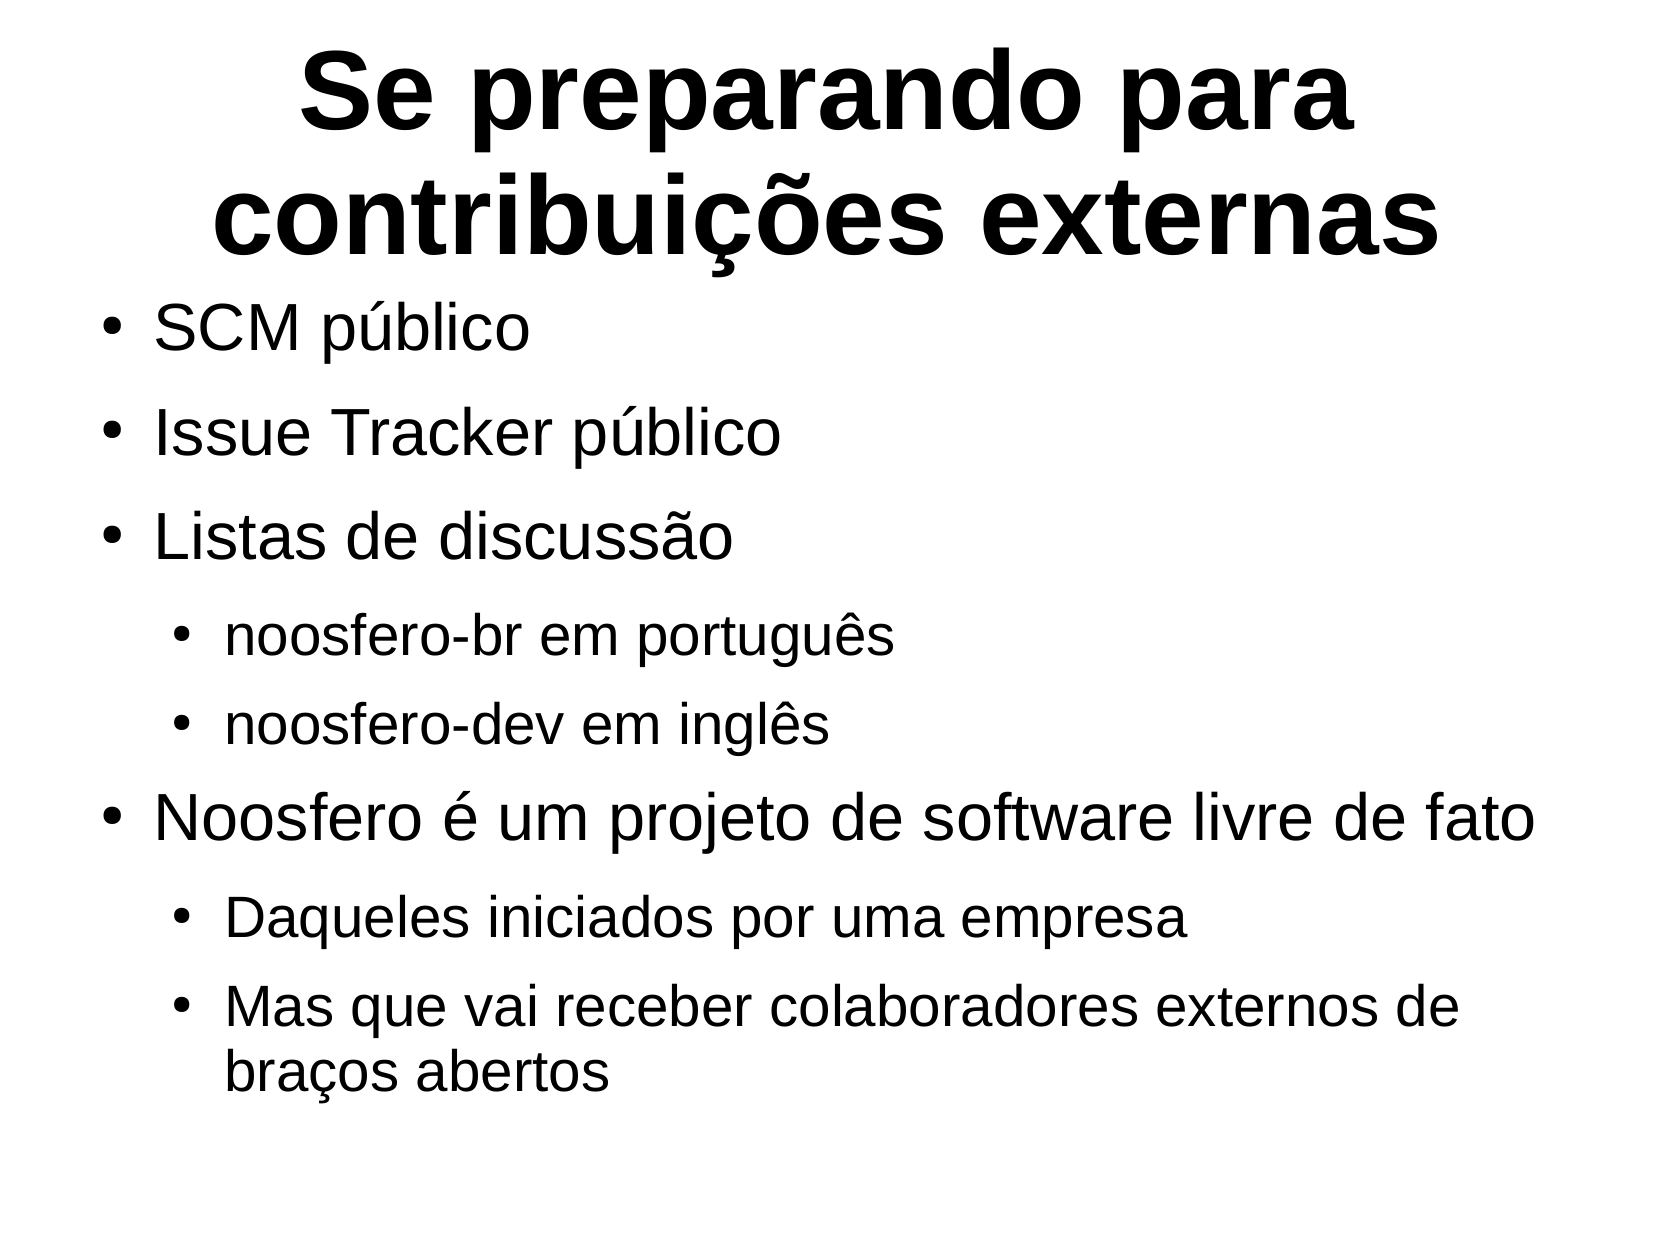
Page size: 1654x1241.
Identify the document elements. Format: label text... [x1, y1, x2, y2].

title Se preparando para contribuições externas [82, 27, 1571, 279]
list SCM público Issue Tracker público Listas de discussão noosfero-br em português noosfero-dev em inglês Noosfero é um projeto de software livre de fato Daqueles iniciados por uma empresa Mas que vai receber colaboradores externos de braços abertos [82, 290, 1571, 1109]
